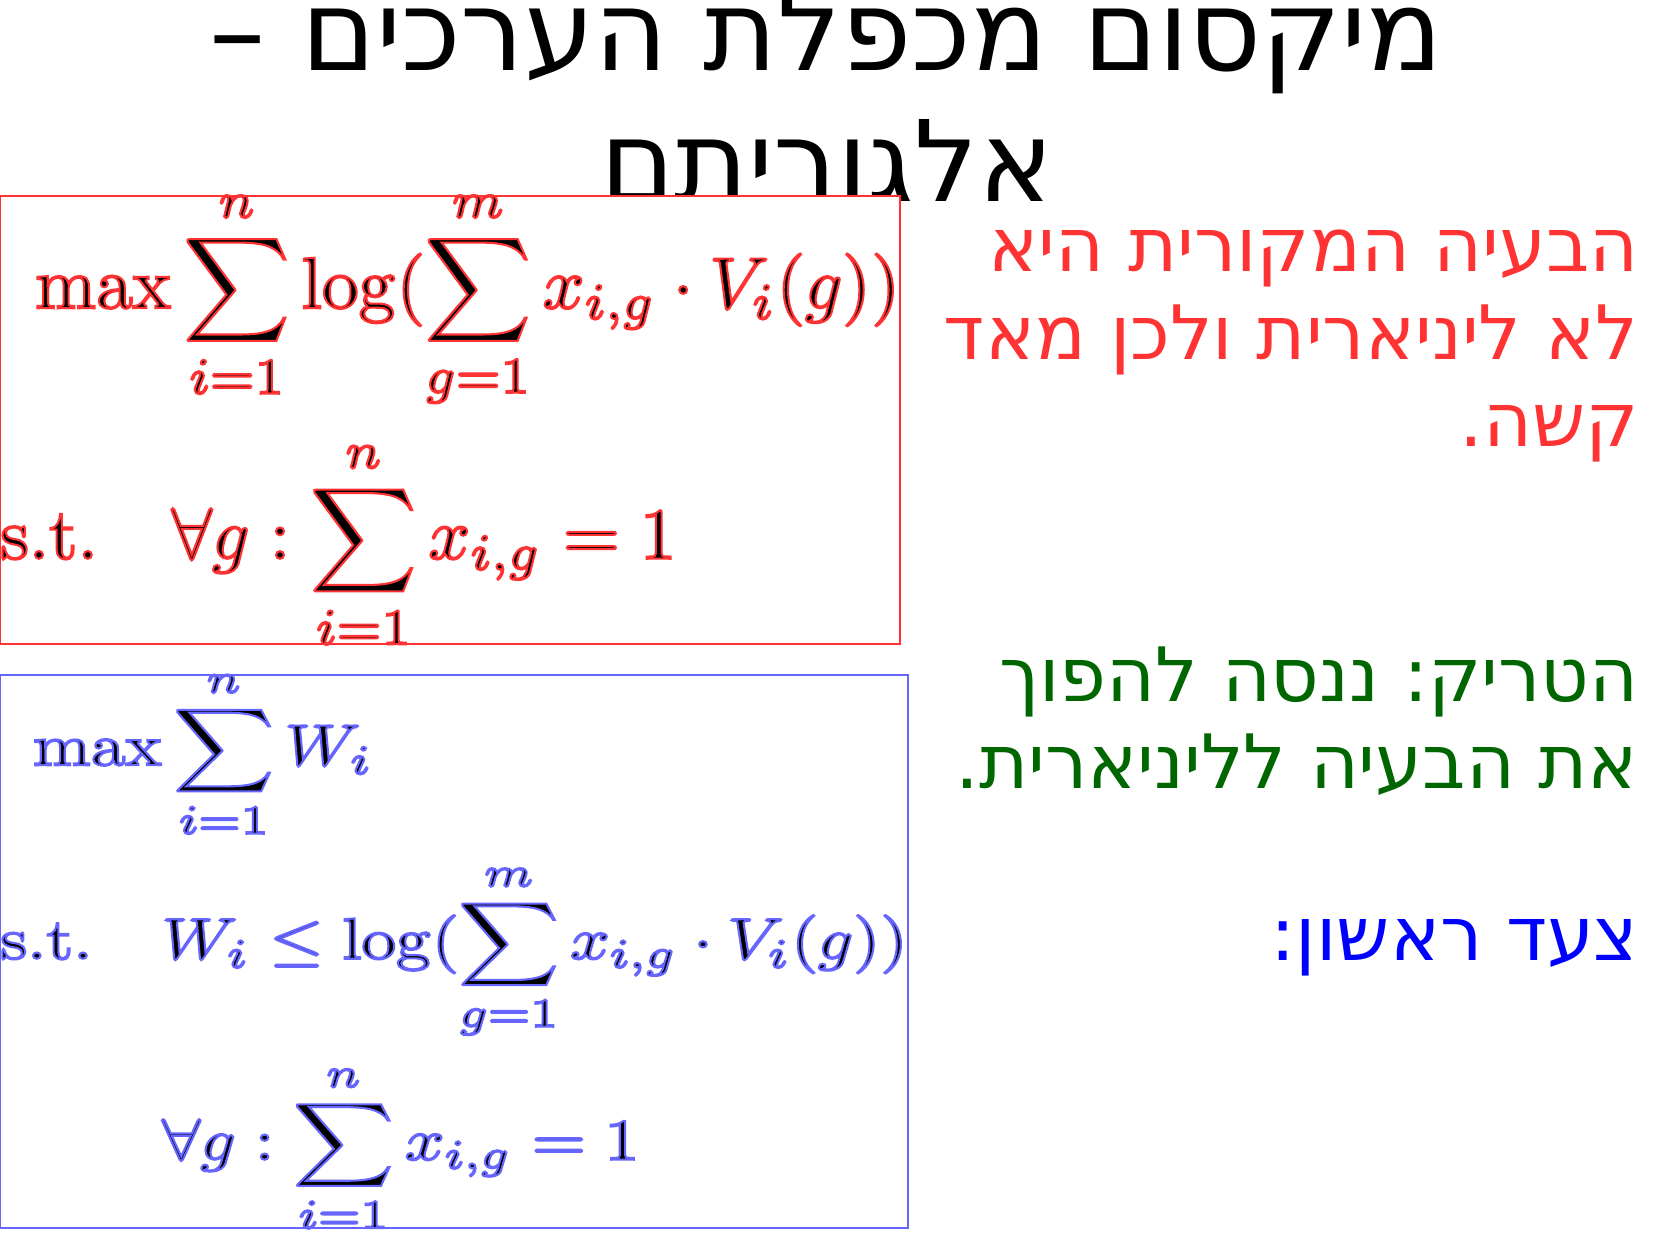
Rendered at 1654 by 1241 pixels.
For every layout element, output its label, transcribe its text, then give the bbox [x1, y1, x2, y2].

text_box [0, 674, 908, 1229]
text_box הבעיה המקורית היא לא ליניארית ולכן מאד קשה. הטריק: ננסה להפוך את הבעיה לליניארית. צעד ראשון: [900, 195, 1654, 1201]
text_box [0, 195, 900, 646]
title מיקסום מכפלת הערכים – אלגוריתם [0, 28, 1654, 166]
